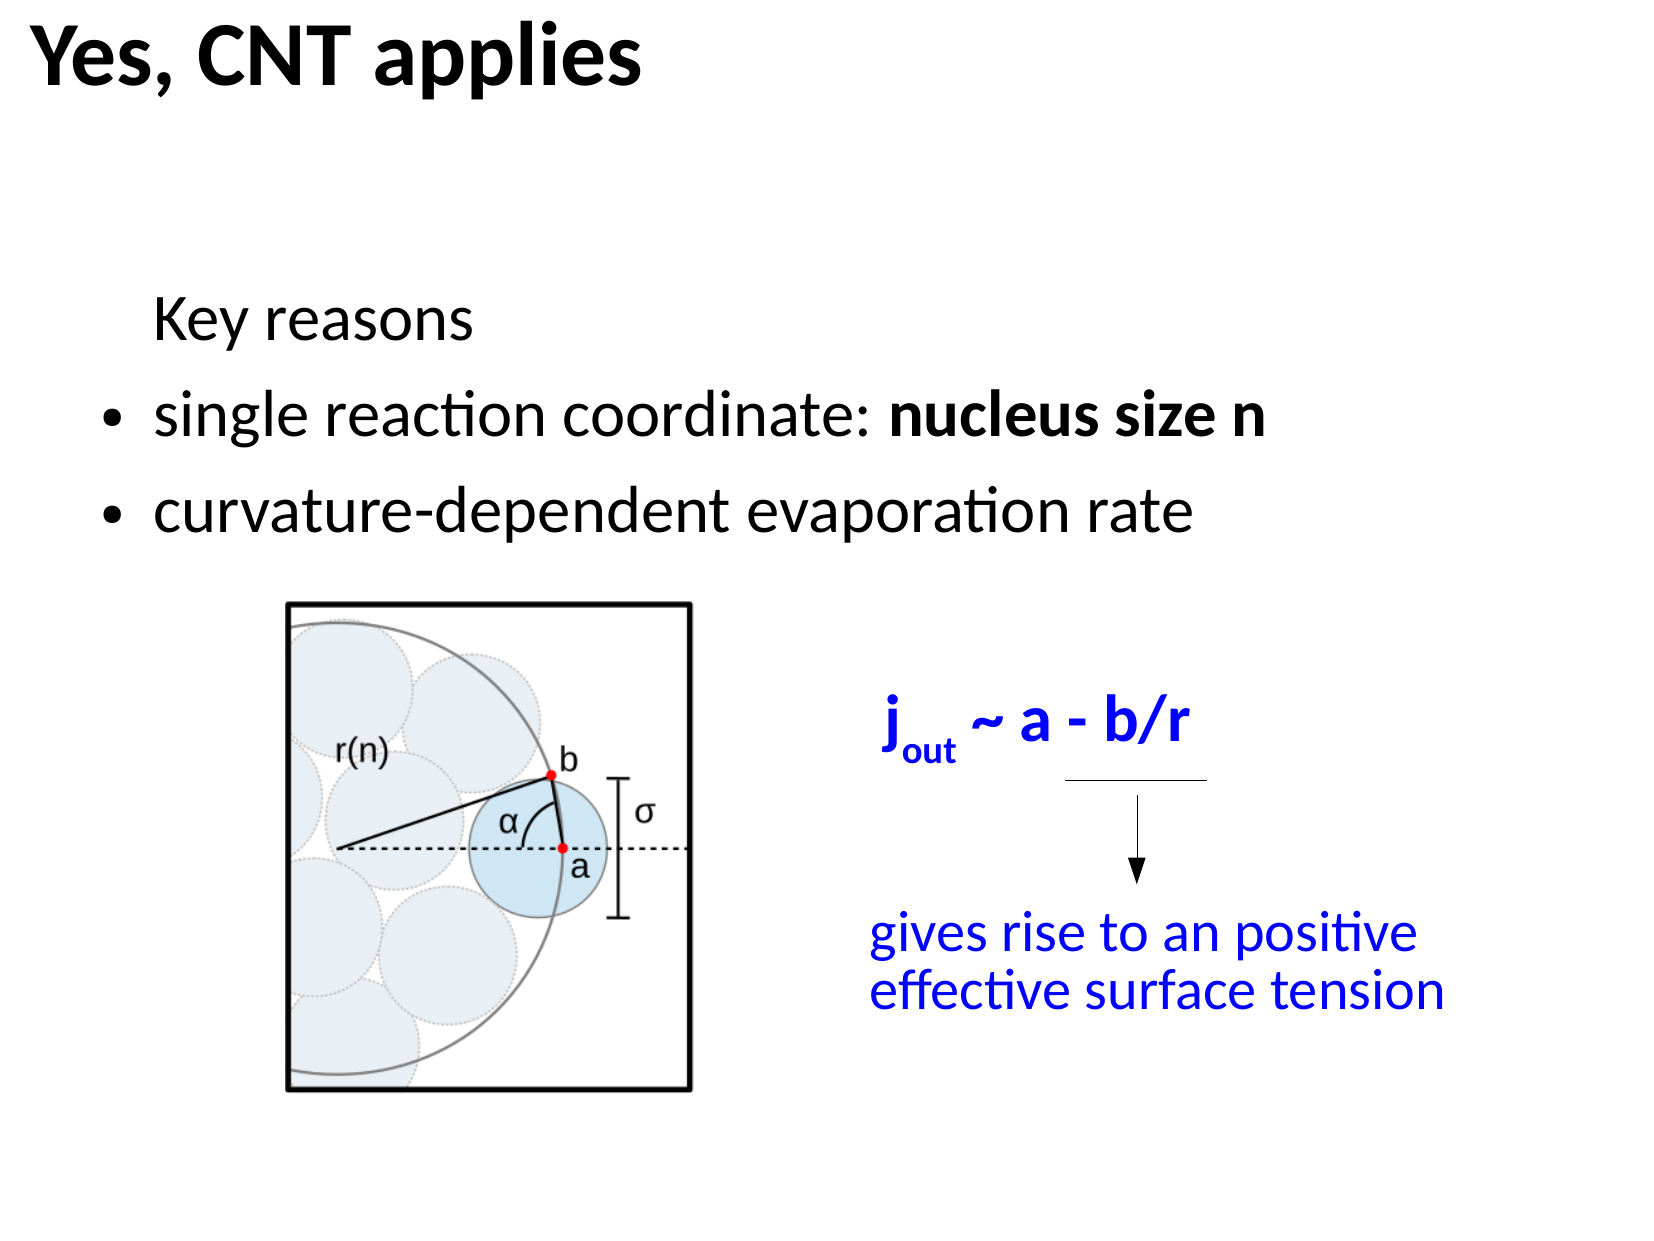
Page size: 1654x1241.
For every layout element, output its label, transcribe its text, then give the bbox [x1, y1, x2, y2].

title Yes, CNT applies [30, 4, 1624, 121]
text_box gives rise to an positive effective surface tension [855, 900, 1486, 1090]
picture [285, 599, 696, 1096]
list Key reasons single reaction coordinate: nucleus size n curvature-dependent evaporation rate [82, 290, 1571, 1010]
text_box jout ~ a - b/r [870, 684, 1207, 781]
